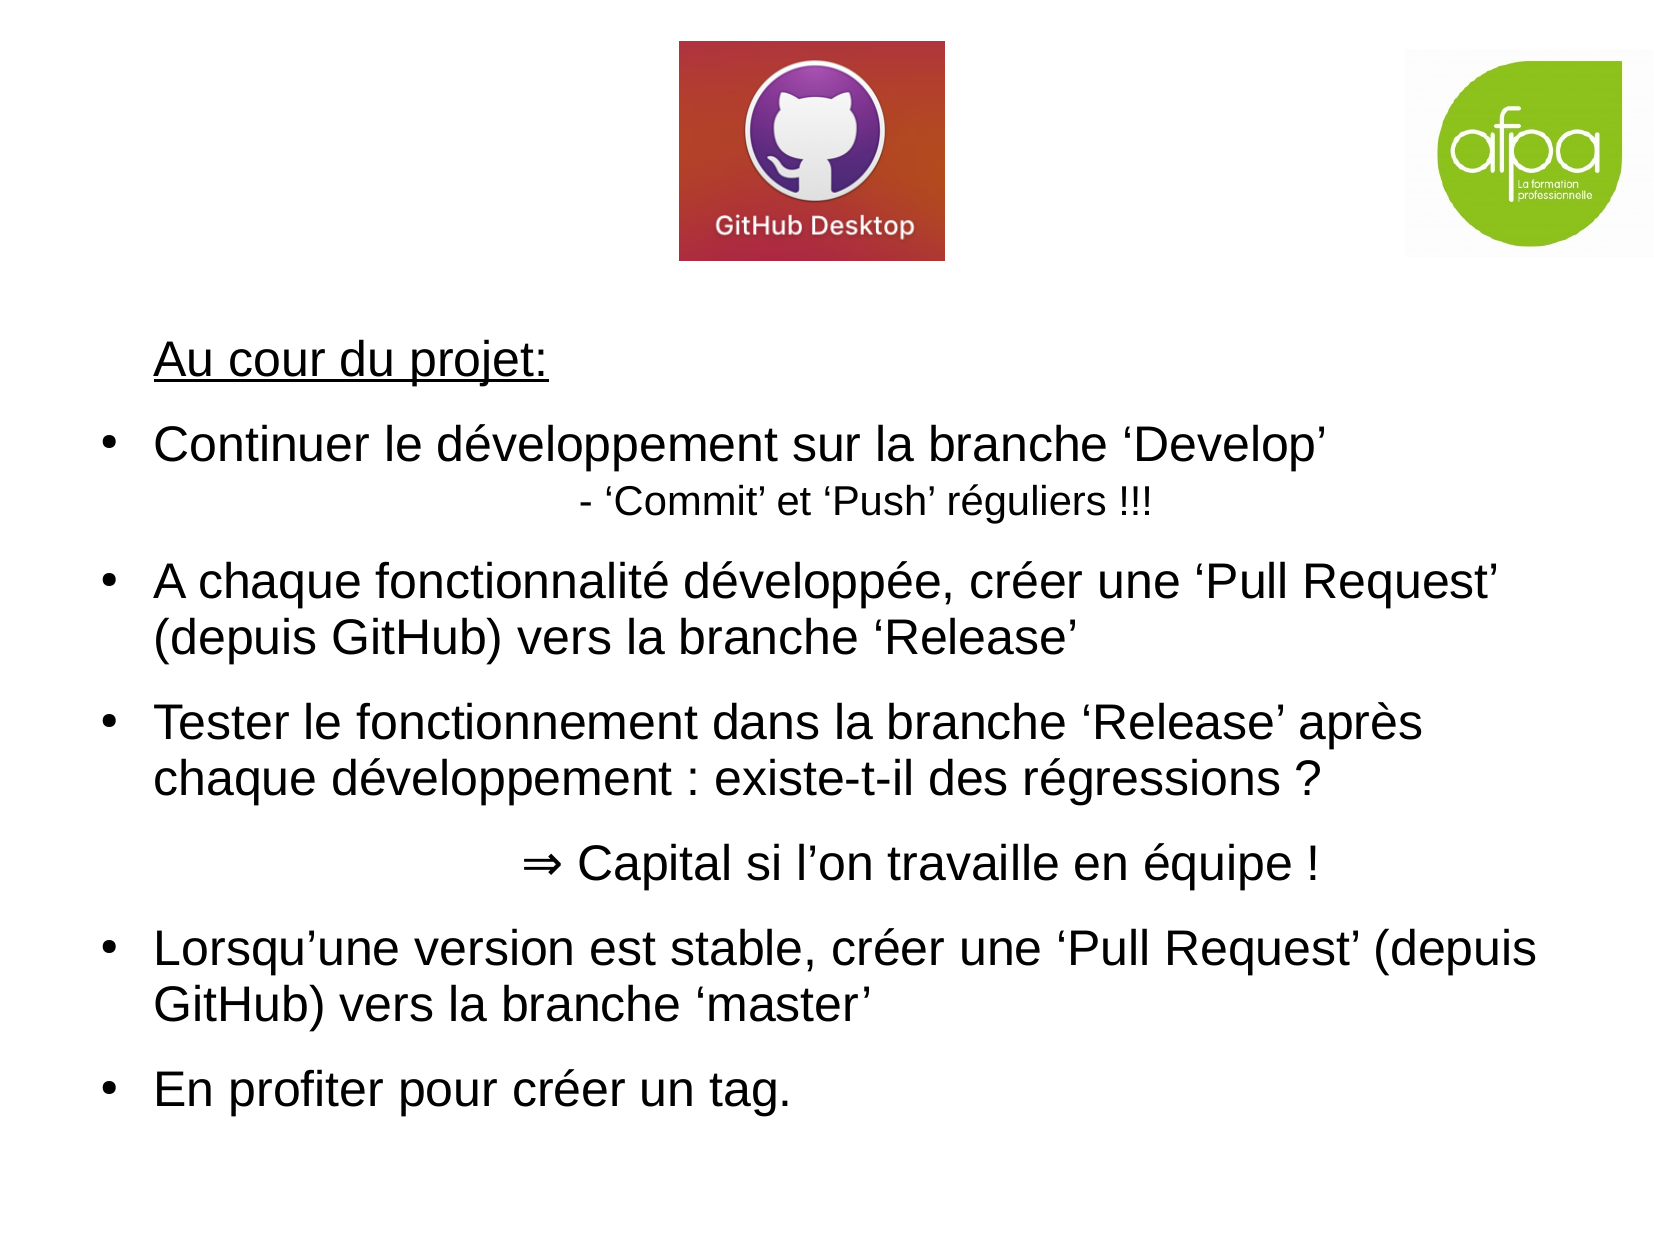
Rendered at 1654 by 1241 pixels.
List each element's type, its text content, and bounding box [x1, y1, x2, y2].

picture [679, 41, 945, 261]
list Au cour du projet: Continuer le développement sur la branche ‘Develop’ - ‘Commit’ et ‘Push’ réguliers !!! A chaque fonctionnalité développée, créer une ‘Pull Request’ (depuis GitHub) vers la branche ‘Release’ Tester le fonctionnement dans la branche ‘Release’ après chaque développement : existe-t-il des régressions ? ⇒ Capital si l’on travaille en équipe ! Lorsqu’une version est stable, créer une ‘Pull Request’ (depuis GitHub) vers la branche ‘master’ En profiter pour créer un tag. [82, 330, 1571, 1182]
picture [1405, 49, 1654, 257]
